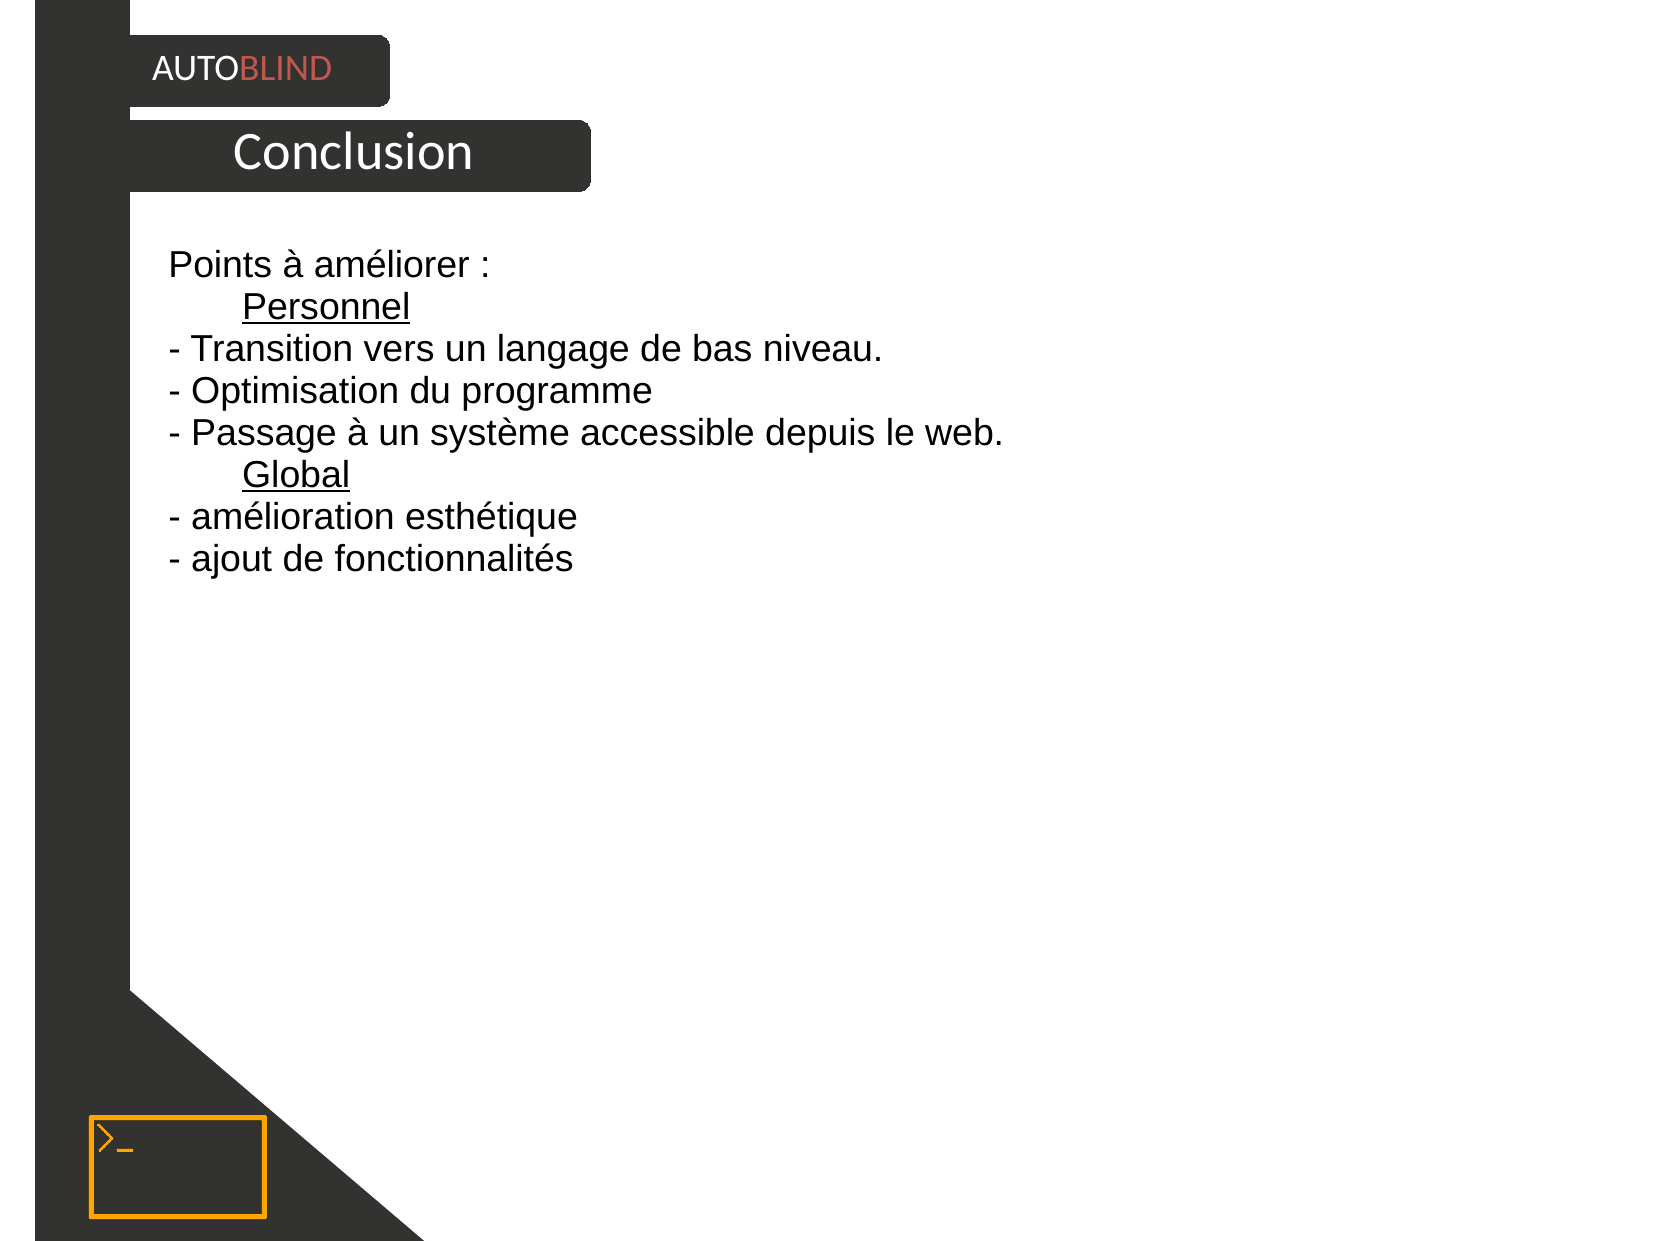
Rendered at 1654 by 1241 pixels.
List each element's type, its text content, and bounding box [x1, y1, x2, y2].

text_box AUTOBLIND [130, 35, 390, 107]
picture [82, 1110, 272, 1223]
text_box [35, 0, 425, 1241]
text_box Conclusion [118, 120, 591, 192]
text_box Points à améliorer : Personnel - Transition vers un langage de bas niveau. - Optimisation du programme - Passage à un système accessible depuis le web. Global - amélioration esthétique - ajout de fonctionnalités [153, 236, 1654, 674]
